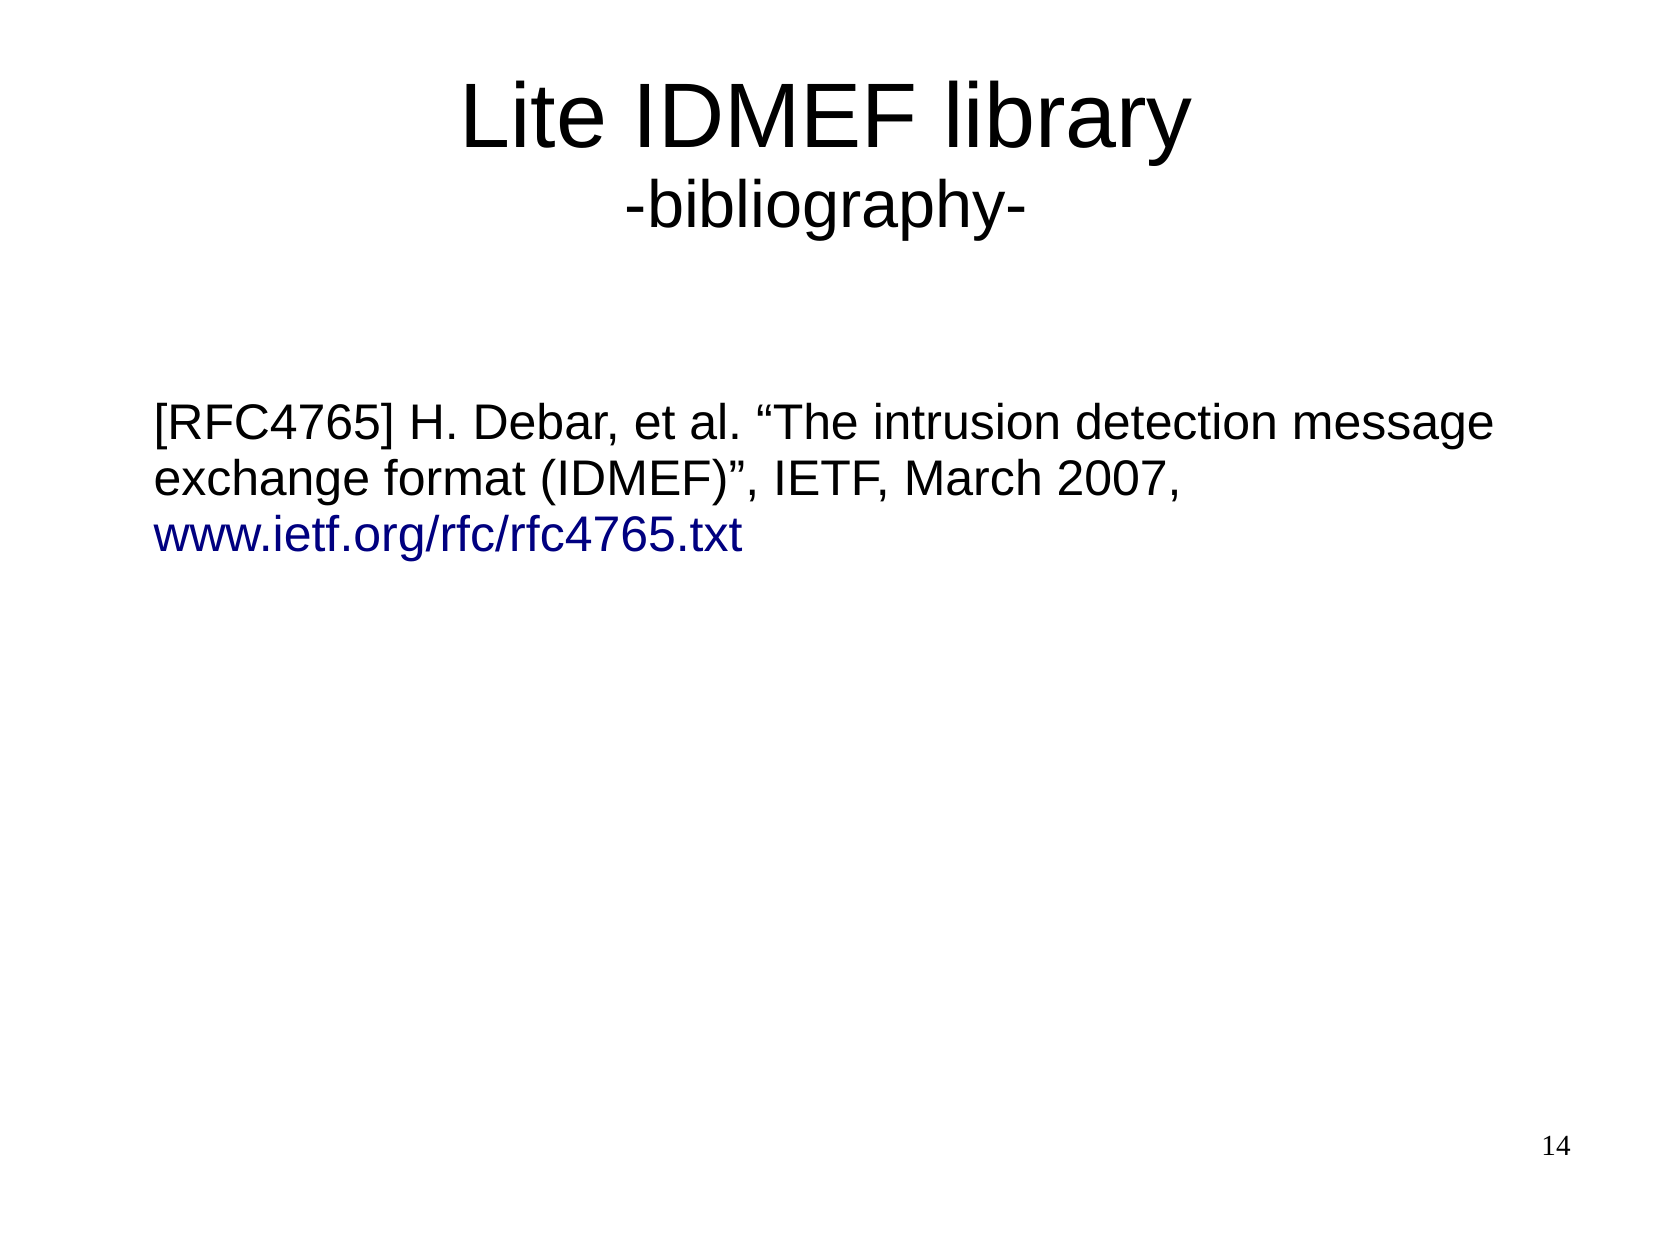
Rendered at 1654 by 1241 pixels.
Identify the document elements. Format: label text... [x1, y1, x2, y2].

list [RFC4765] H. Debar, et al. “The intrusion detection message exchange format (IDMEF)”, IETF, March 2007, www.ietf.org/rfc/rfc4765.txt [82, 290, 1538, 1010]
title Lite IDMEF library -bibliography- [82, 49, 1571, 257]
